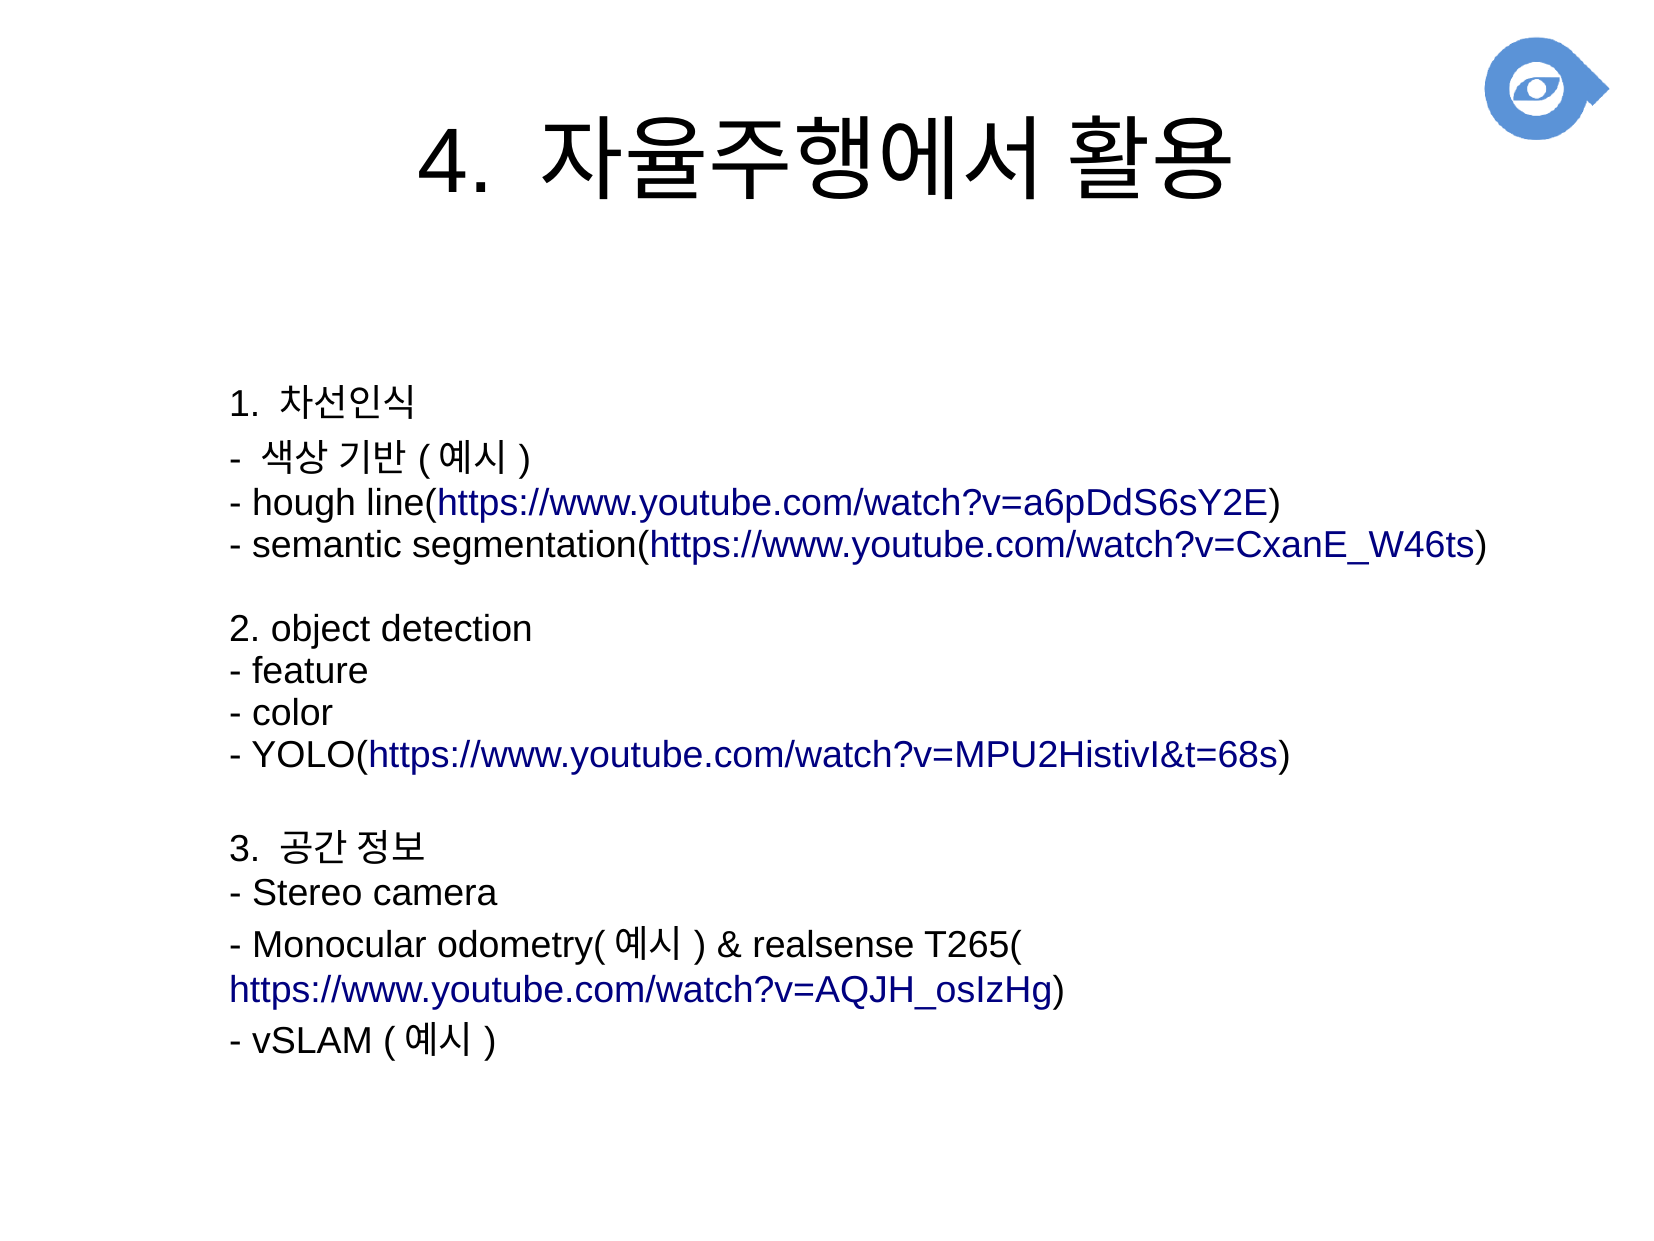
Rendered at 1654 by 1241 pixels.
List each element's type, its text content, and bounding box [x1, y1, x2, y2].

text_box 1. 차선인식 - 색상 기반(예시) - hough line(https://www.youtube.com/watch?v=a6pDdS6sY2E) - semantic segmentation(https://www.youtube.com/watch?v=CxanE_W46ts) 2. object detection - feature - color - YOLO(https://www.youtube.com/watch?v=MPU2HistivI&t=68s) 3. 공간 정보 - Stereo camera - Monocular odometry(예시) & realsense T265(https://www.youtube.com/watch?v=AQJH_osIzHg) - vSLAM (예시) [214, 365, 1519, 1079]
title 4. 자율주행에서 활용 [82, 49, 1571, 257]
picture [1450, 10, 1636, 166]
